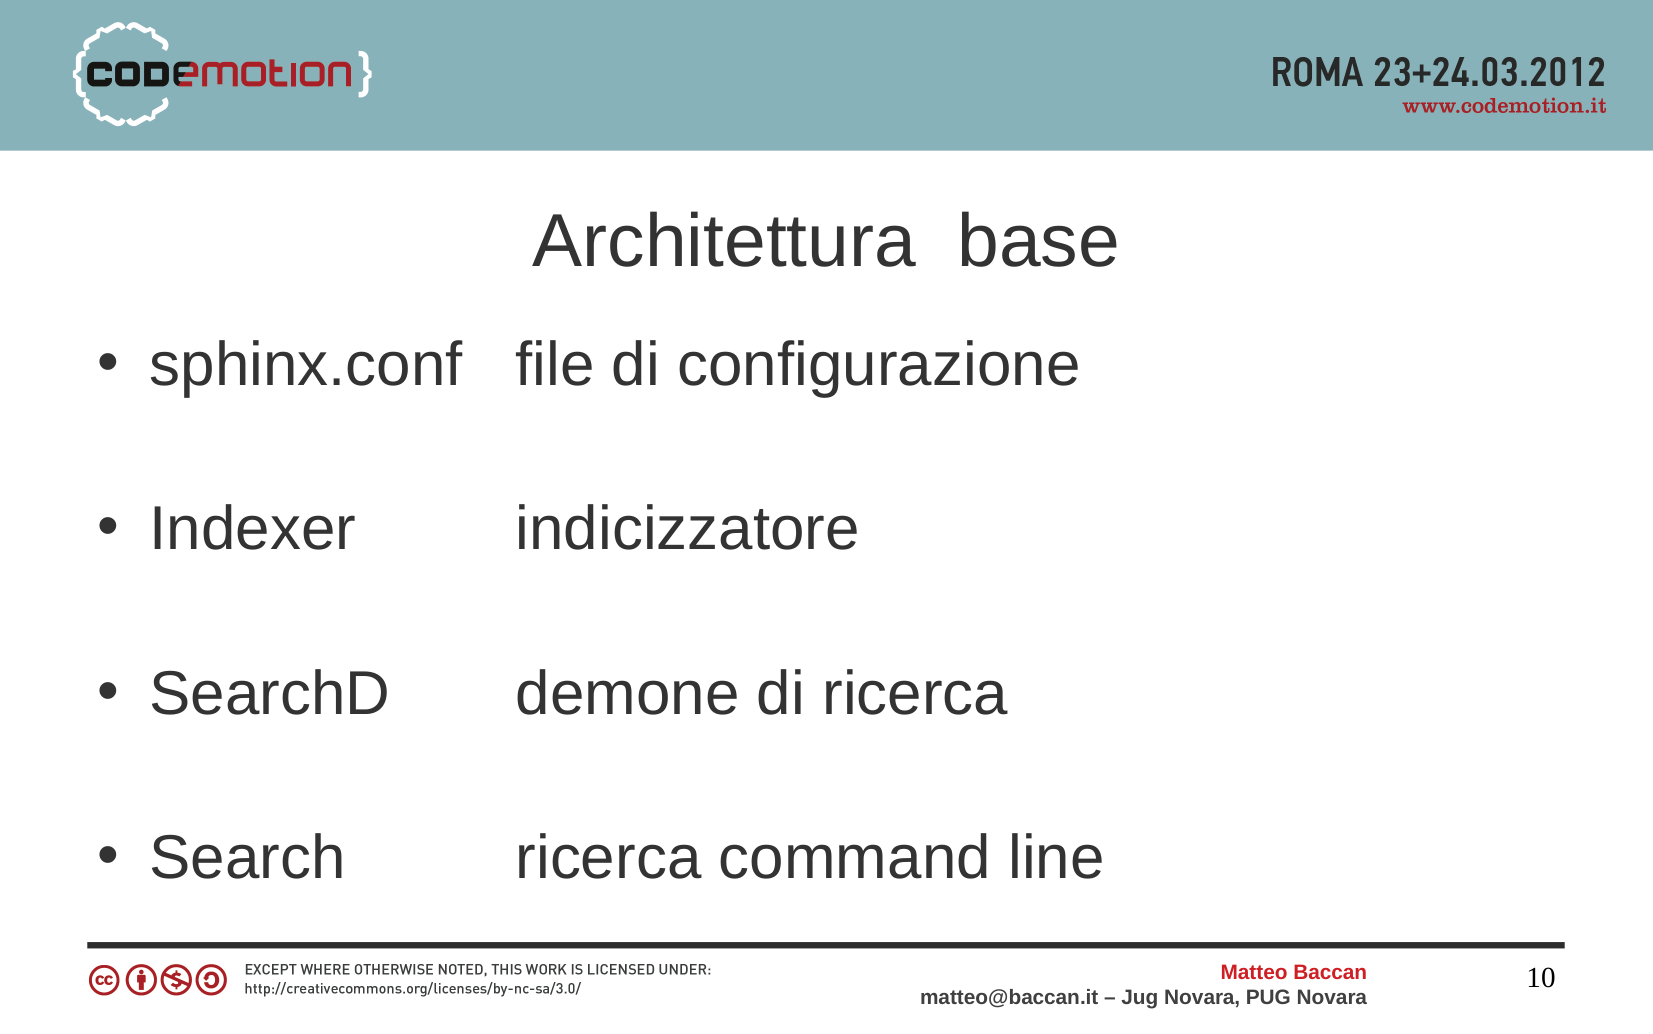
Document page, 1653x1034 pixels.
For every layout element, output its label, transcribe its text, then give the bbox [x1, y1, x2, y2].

picture [0, 0, 1653, 1034]
title Architettura base [82, 173, 1571, 299]
list sphinx.conf file di configurazione Indexer indicizzatore SearchD demone di ricerca Search ricerca command line [82, 315, 1571, 902]
